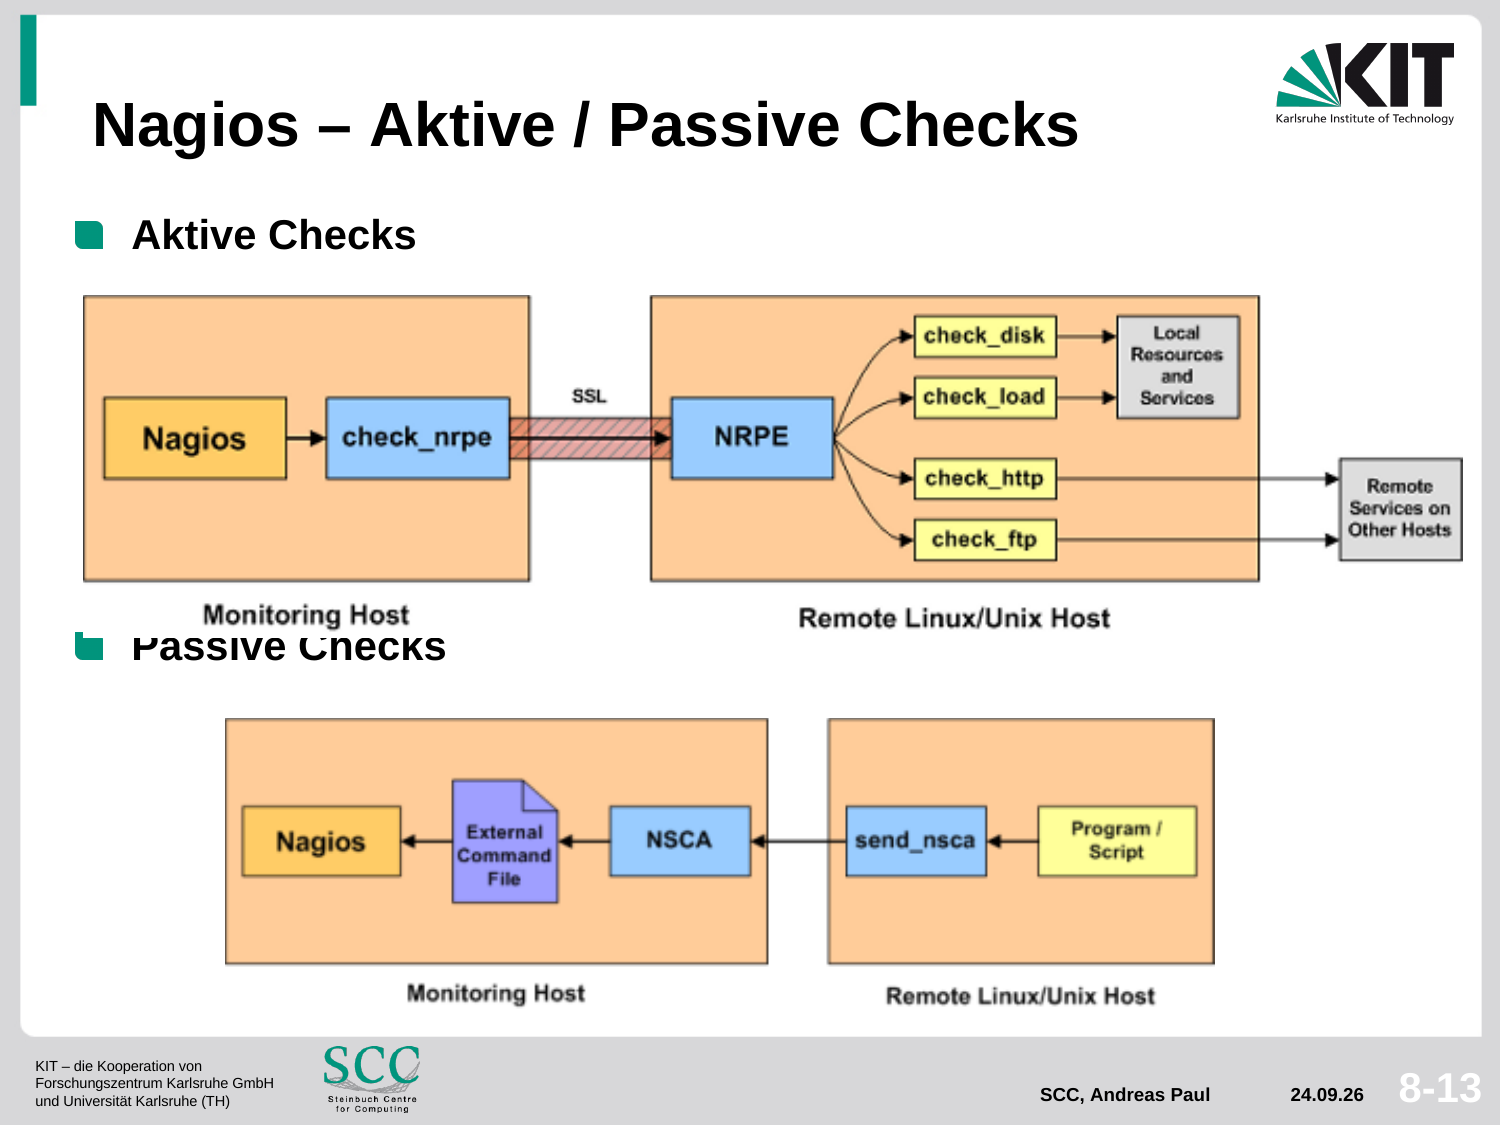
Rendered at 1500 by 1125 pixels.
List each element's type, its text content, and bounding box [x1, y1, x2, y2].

title Nagios – Aktive / Passive Checks [92, 48, 1147, 199]
list Aktive Checks Passive Checks [75, 210, 1426, 938]
picture [0, 0, 1500, 1125]
